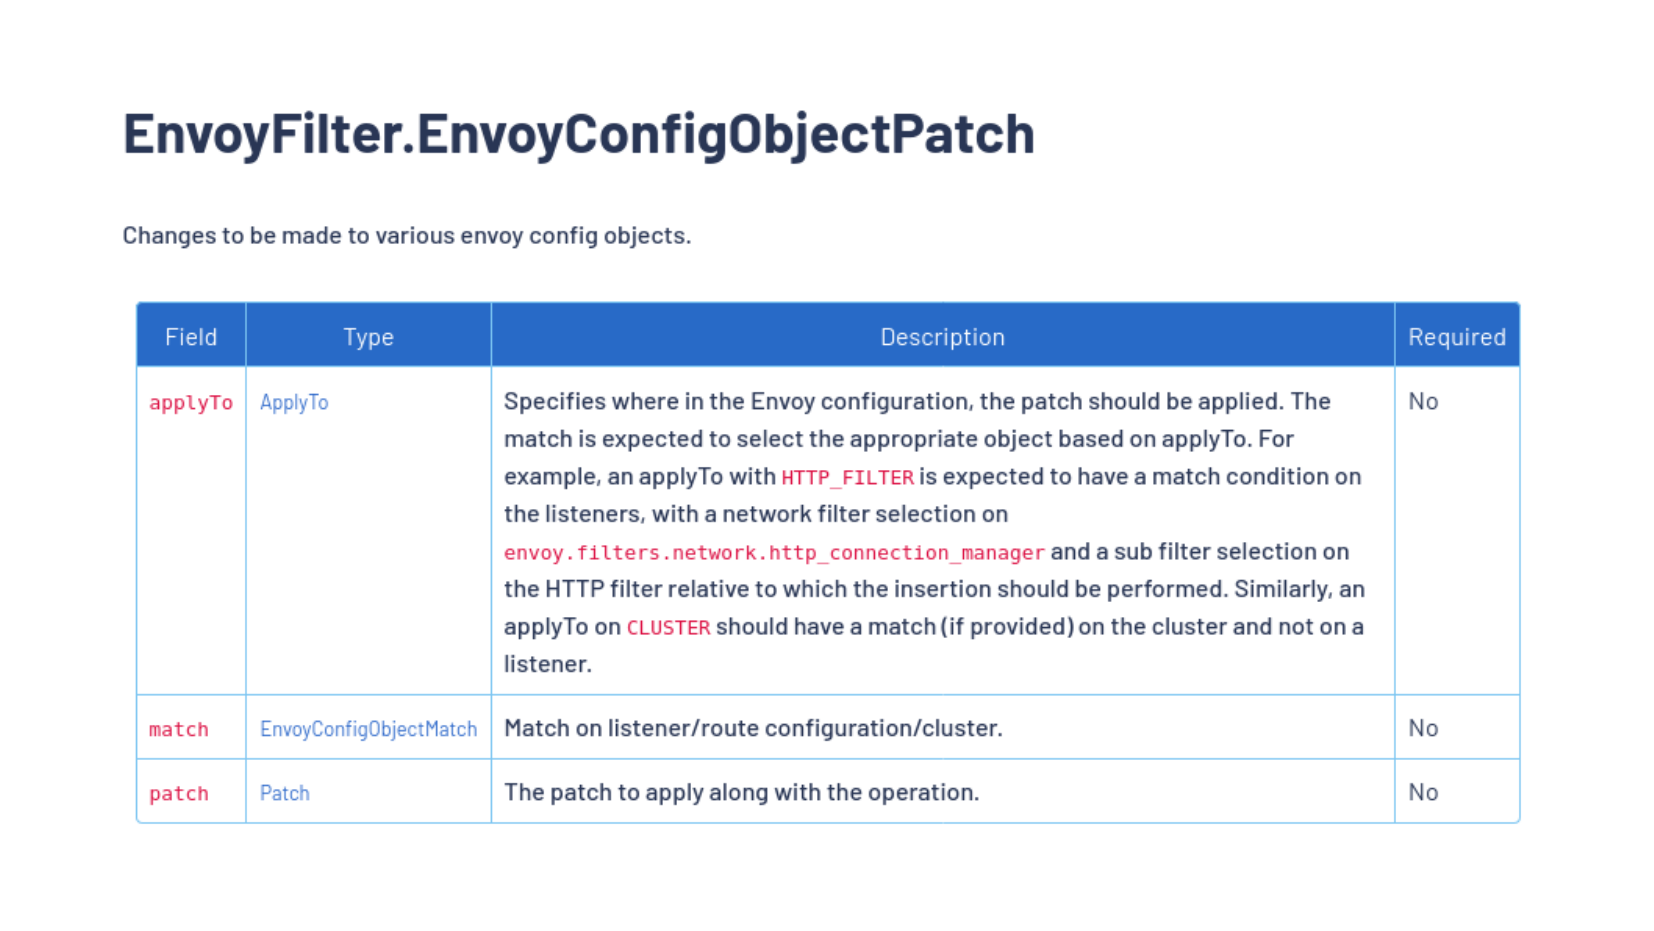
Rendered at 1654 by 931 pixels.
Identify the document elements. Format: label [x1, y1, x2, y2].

picture [122, 100, 1532, 835]
